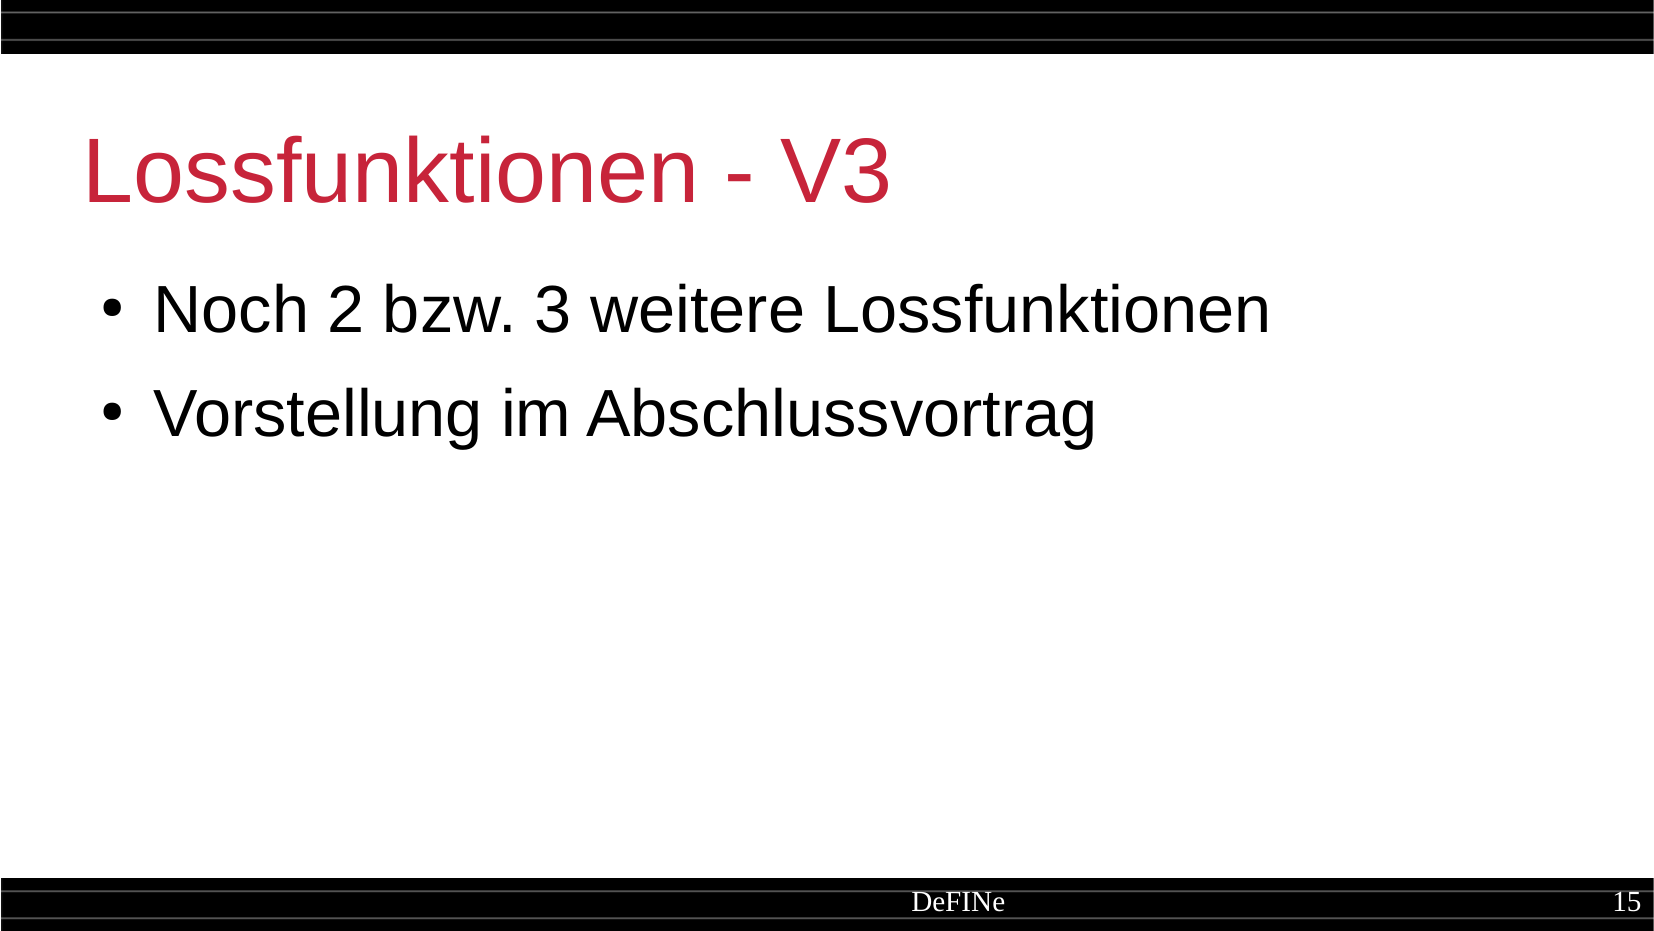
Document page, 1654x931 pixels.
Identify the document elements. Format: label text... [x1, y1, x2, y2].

picture [1, 0, 1654, 54]
title Lossfunktionen - V3 [82, 92, 1571, 249]
picture [1, 878, 1654, 931]
list Noch 2 bzw. 3 weitere Lossfunktionen Vorstellung im Abschlussvortrag [82, 271, 1571, 758]
